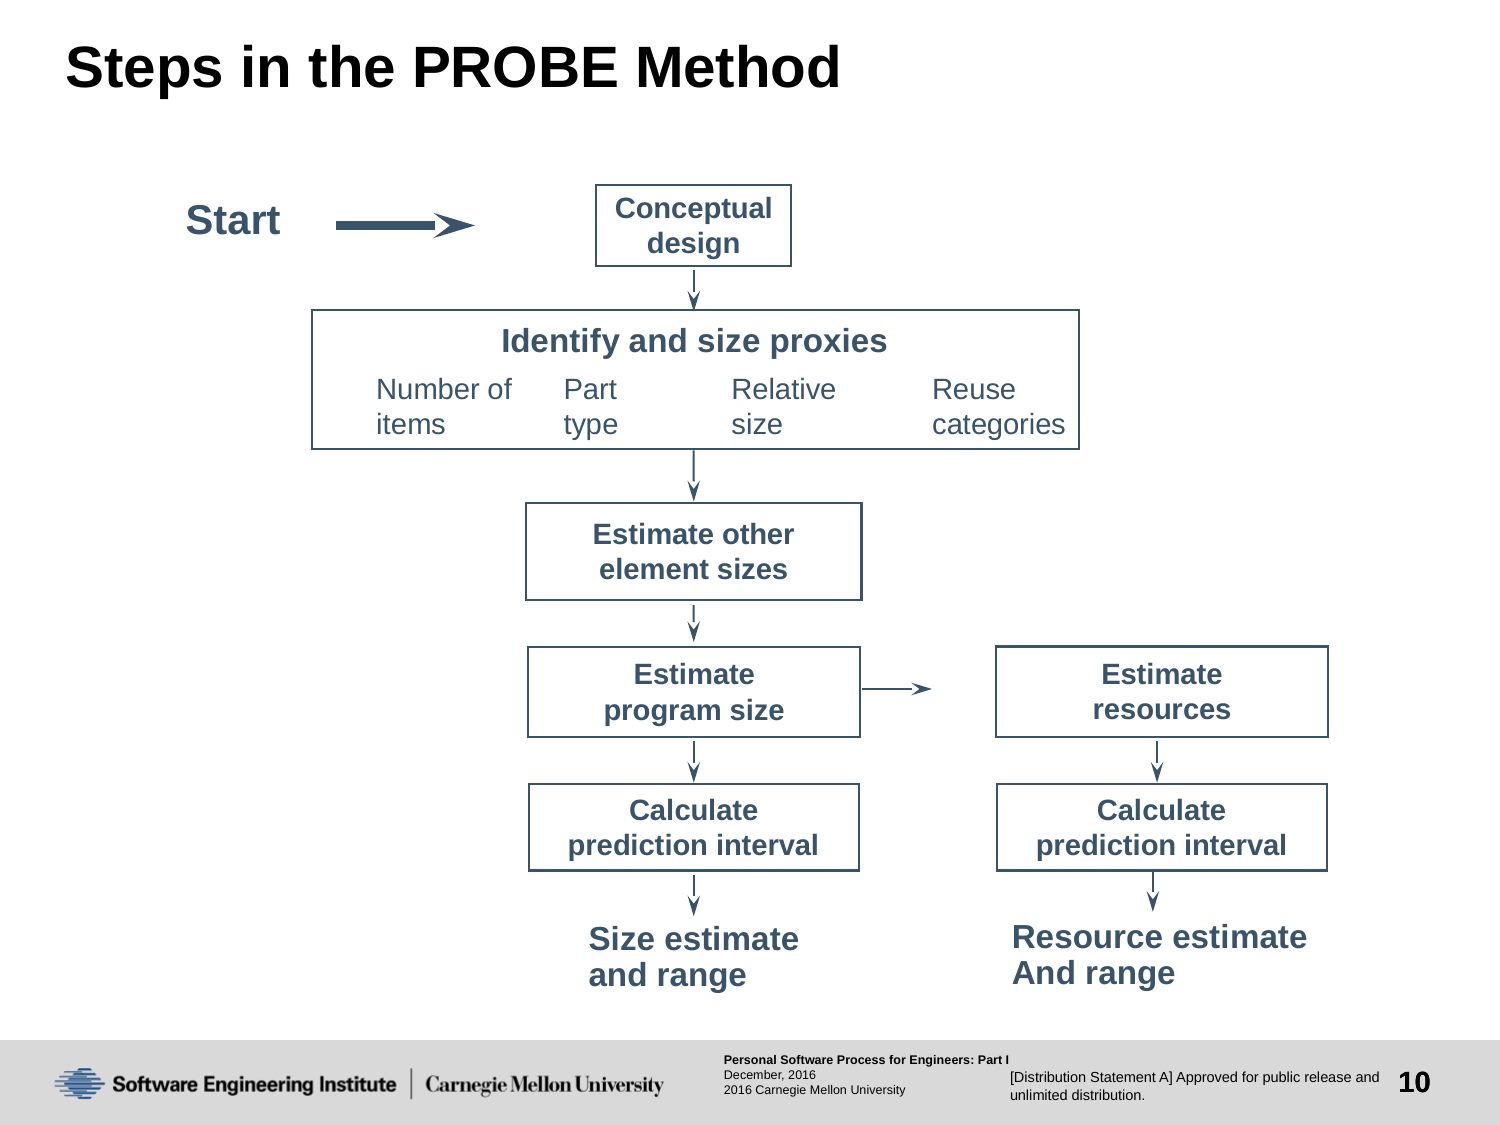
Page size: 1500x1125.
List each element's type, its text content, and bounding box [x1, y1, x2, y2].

title Steps in the PROBE Method [65, 37, 1313, 148]
picture [168, 184, 1332, 1004]
picture [46, 1061, 673, 1104]
